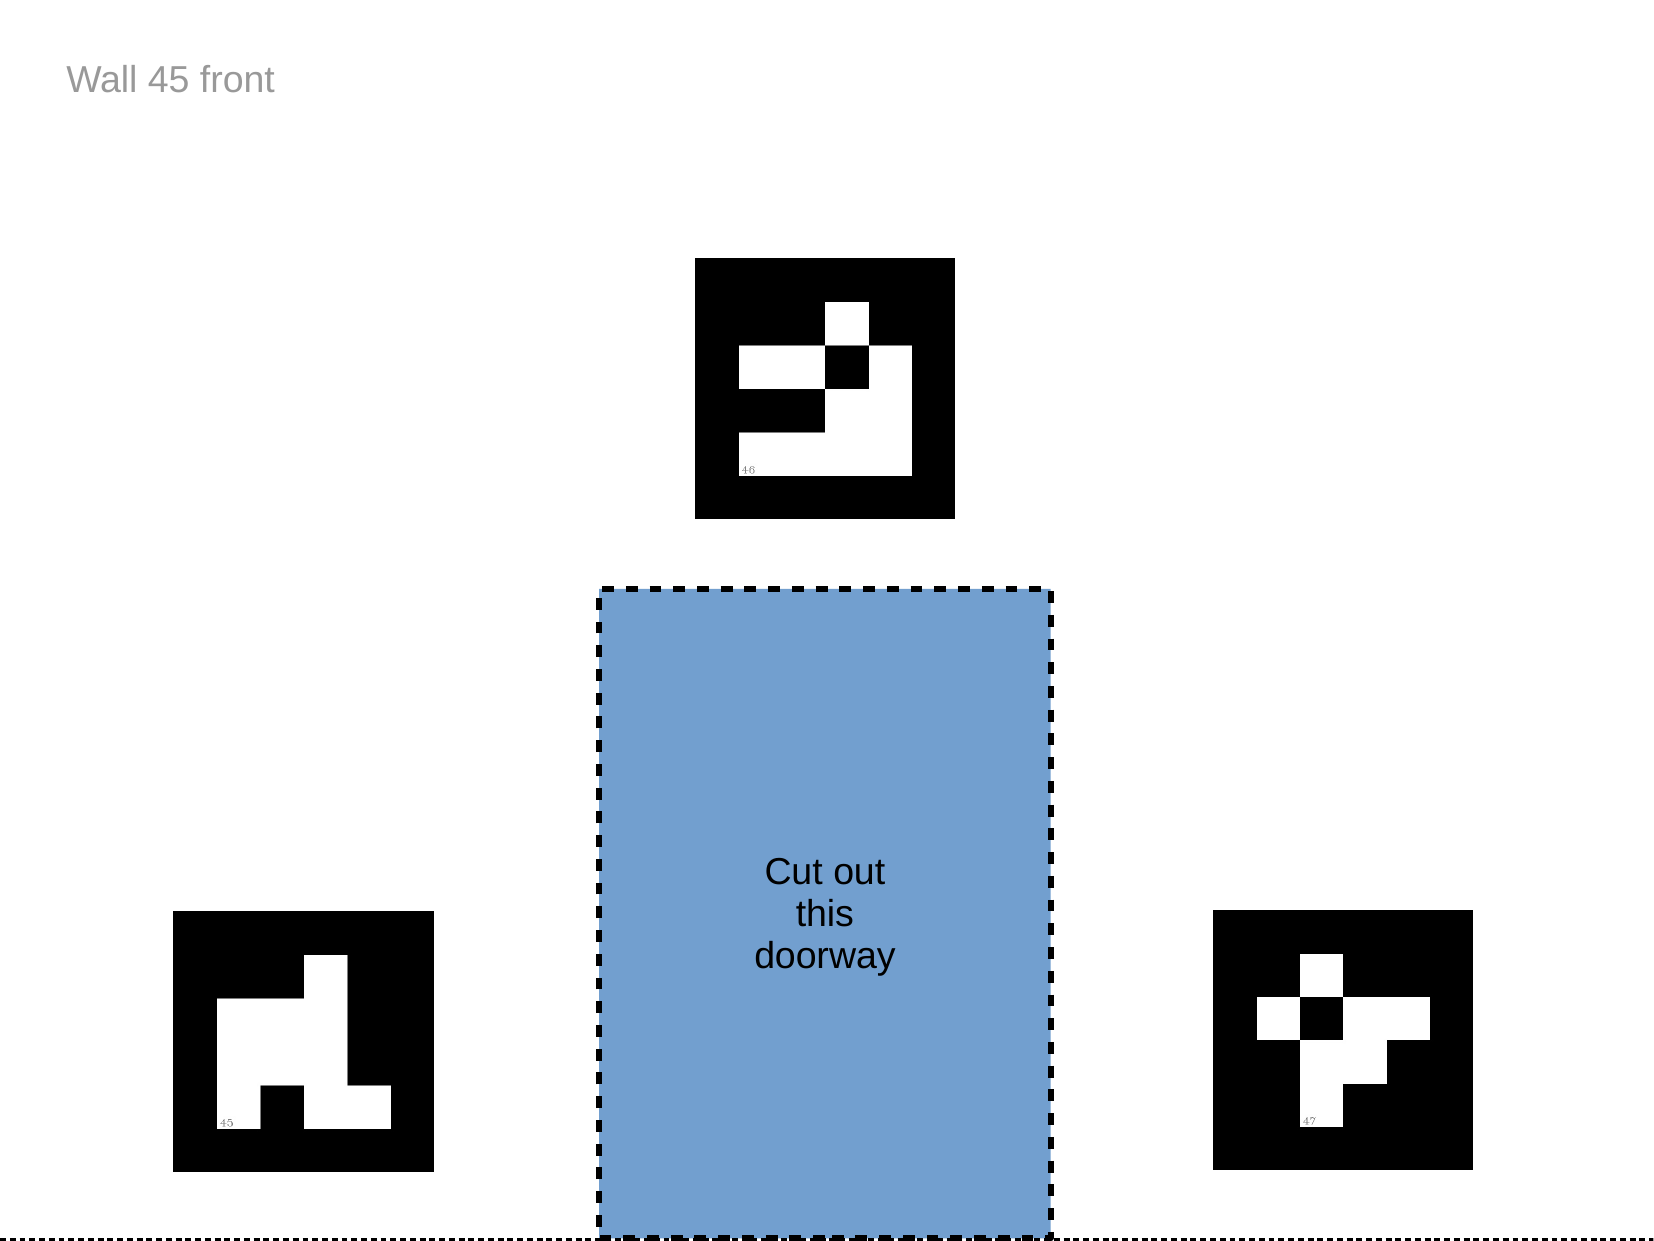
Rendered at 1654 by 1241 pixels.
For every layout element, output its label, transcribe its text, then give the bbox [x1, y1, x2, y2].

text_box Wall 45 front [51, 51, 394, 109]
text_box Cut out this doorway [599, 588, 1051, 1239]
picture [695, 258, 955, 519]
picture [173, 911, 434, 1172]
picture [1213, 910, 1473, 1171]
